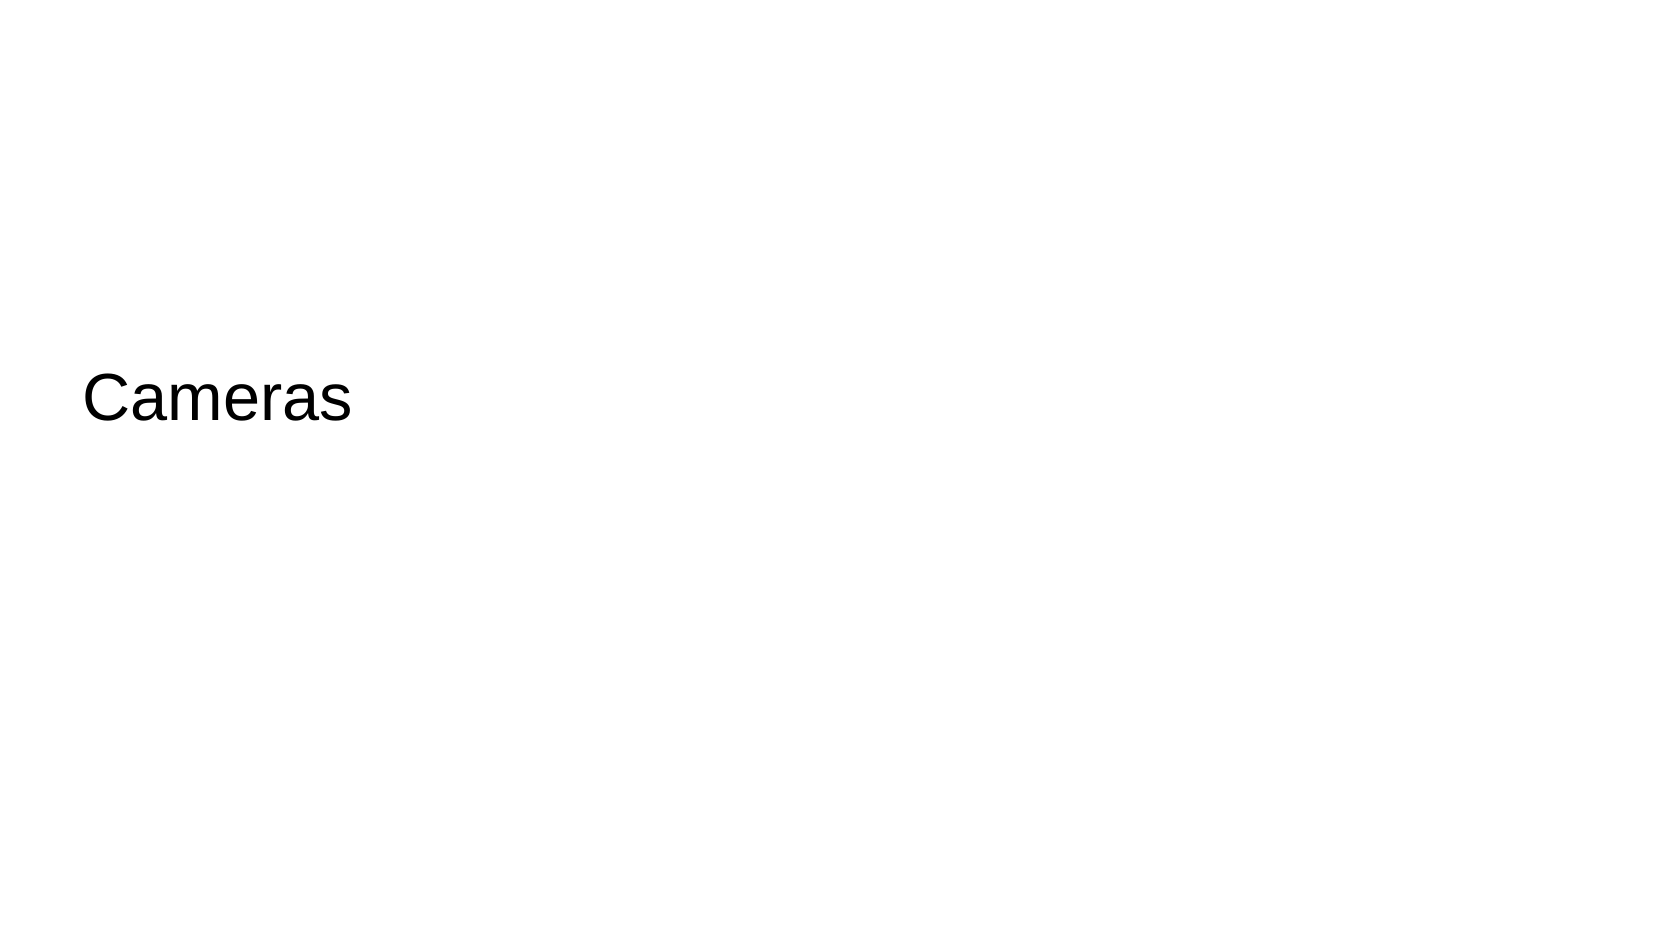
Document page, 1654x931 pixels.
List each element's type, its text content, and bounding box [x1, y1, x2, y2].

subtitle Cameras [82, 37, 1571, 757]
